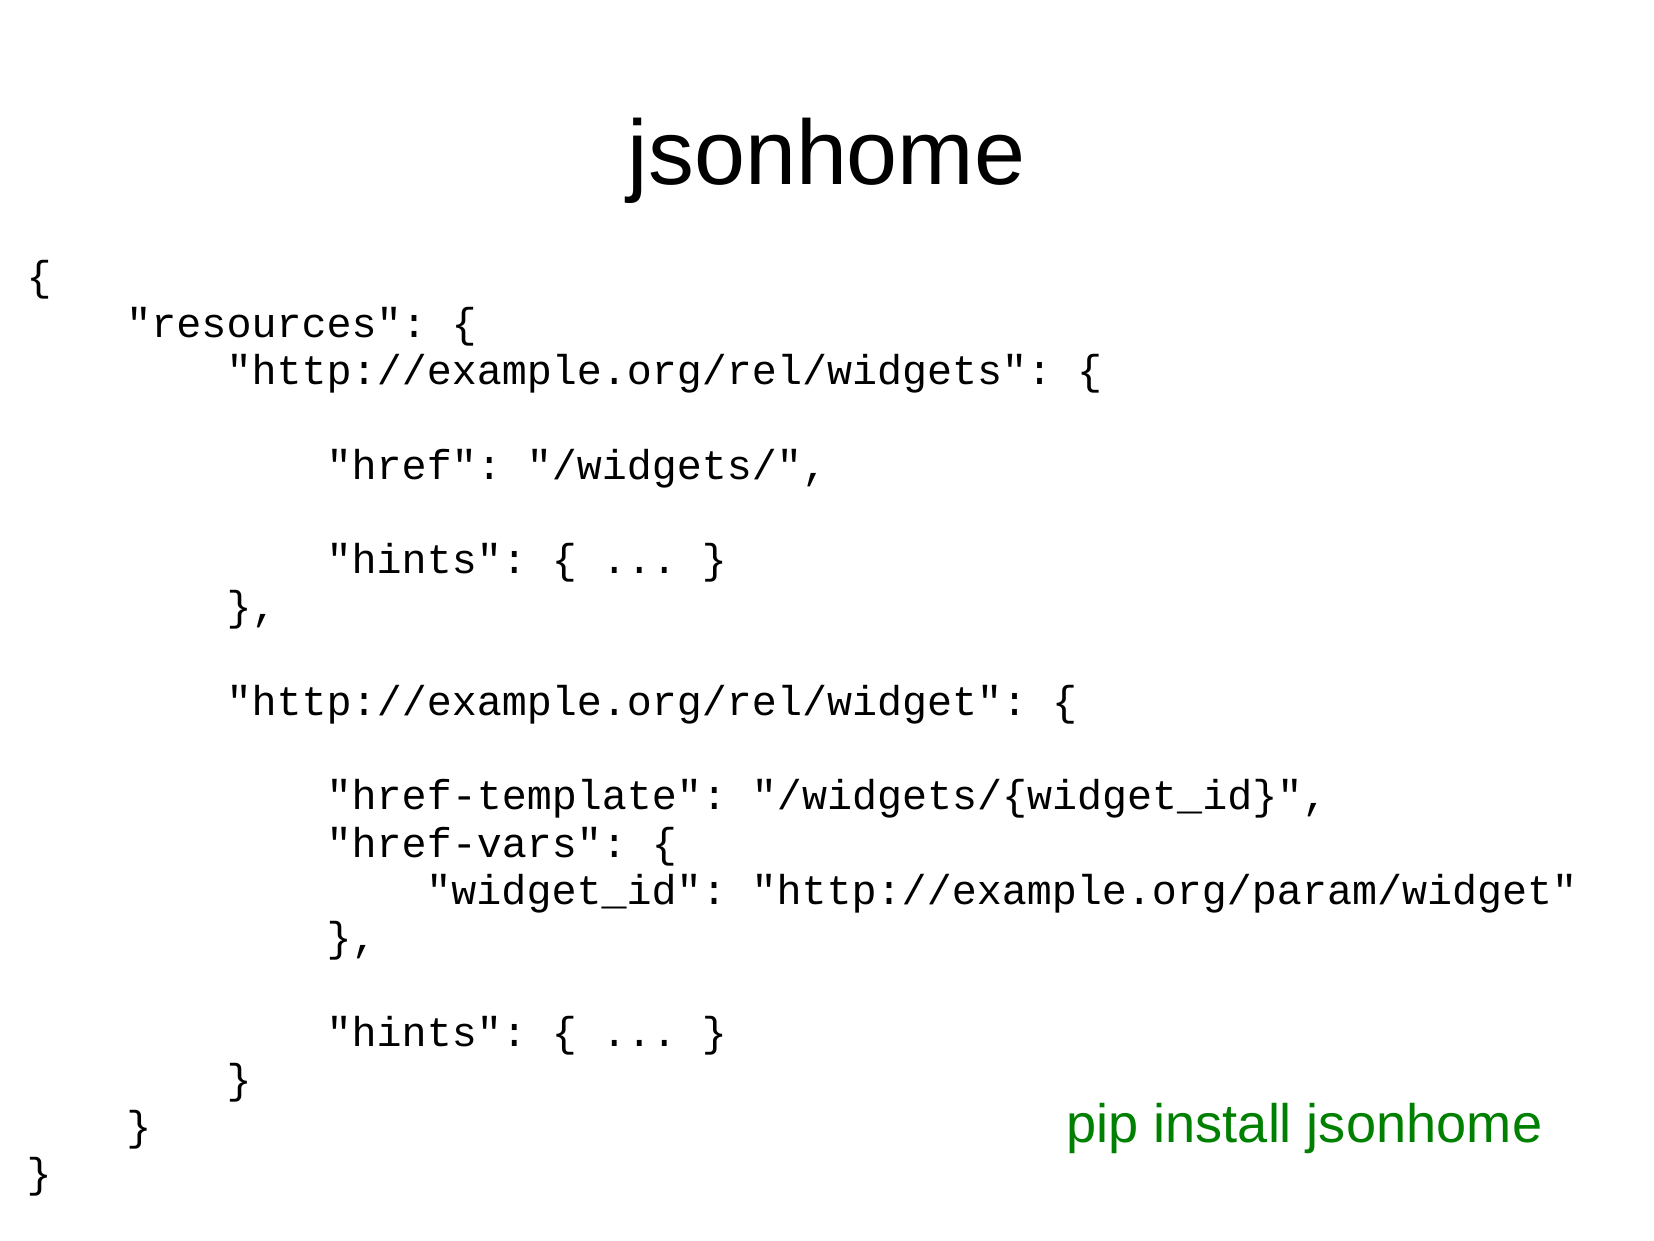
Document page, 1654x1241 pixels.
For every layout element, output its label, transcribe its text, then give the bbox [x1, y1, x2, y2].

text_box { "resources": { "http://example.org/rel/widgets": { "href": "/widgets/", "hints": { ... } }, "http://example.org/rel/widget": { "href-template": "/widgets/{widget_id}", "href-vars": { "widget_id": "http://example.org/param/widget" }, "hints": { ... } } } } [0, 248, 1654, 1241]
title jsonhome [82, 49, 1571, 257]
text_box pip install jsonhome [1051, 1086, 1607, 1182]
